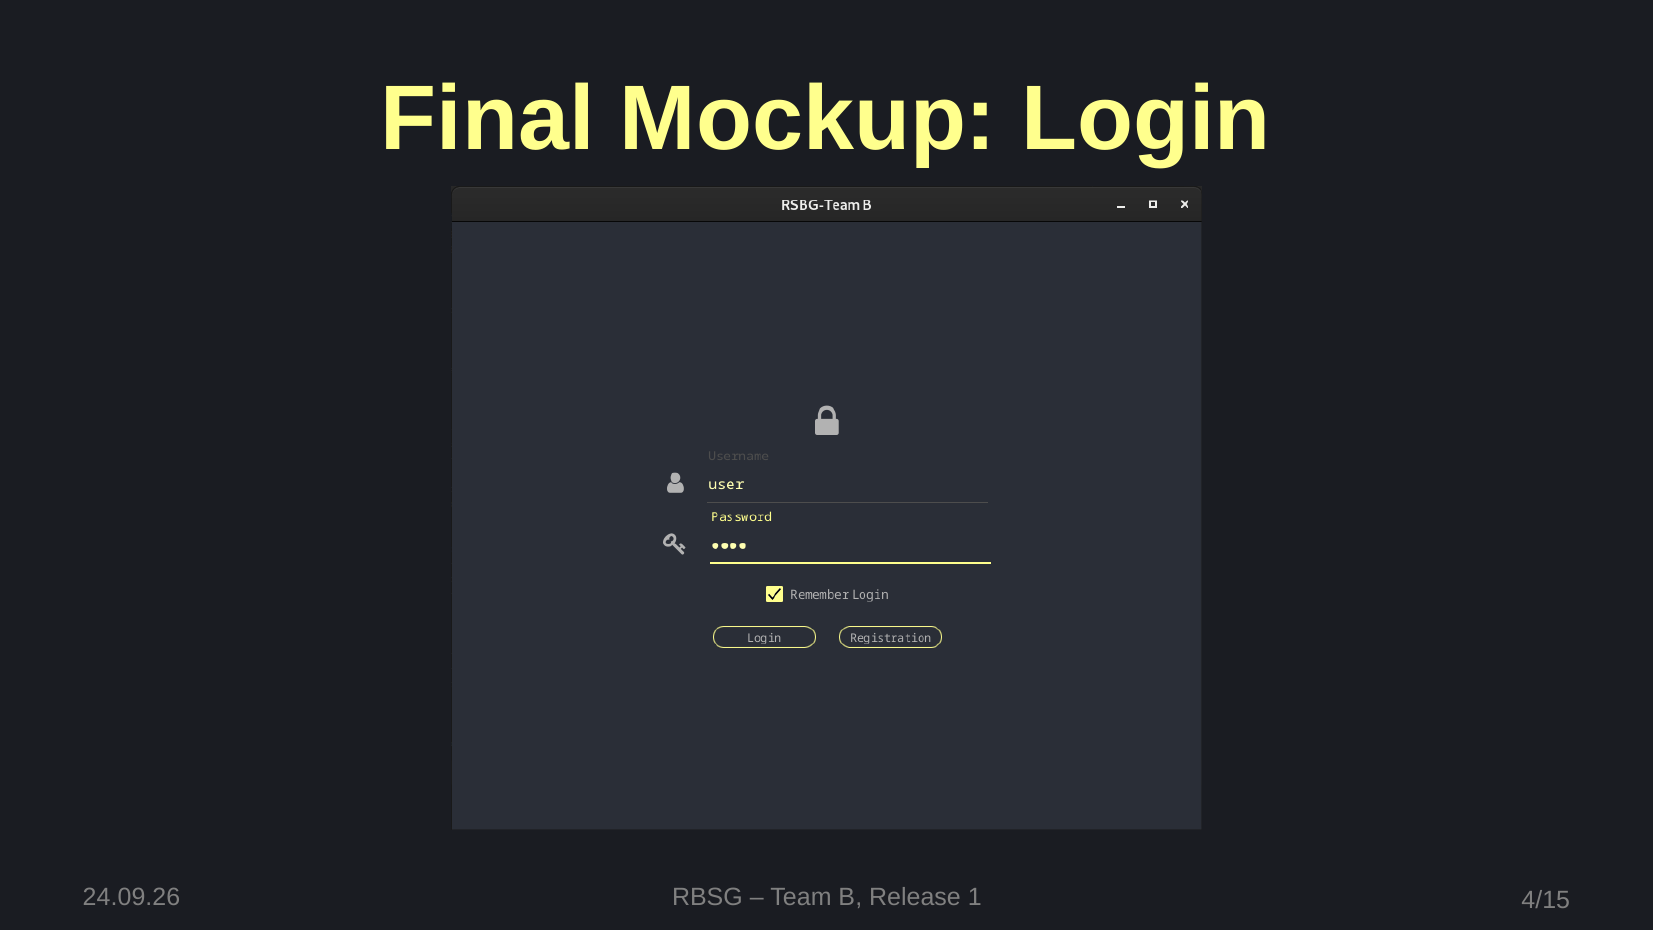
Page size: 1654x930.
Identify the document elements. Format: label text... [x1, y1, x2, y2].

title Final Mockup: Login [82, 39, 1571, 196]
picture [451, 196, 1202, 830]
